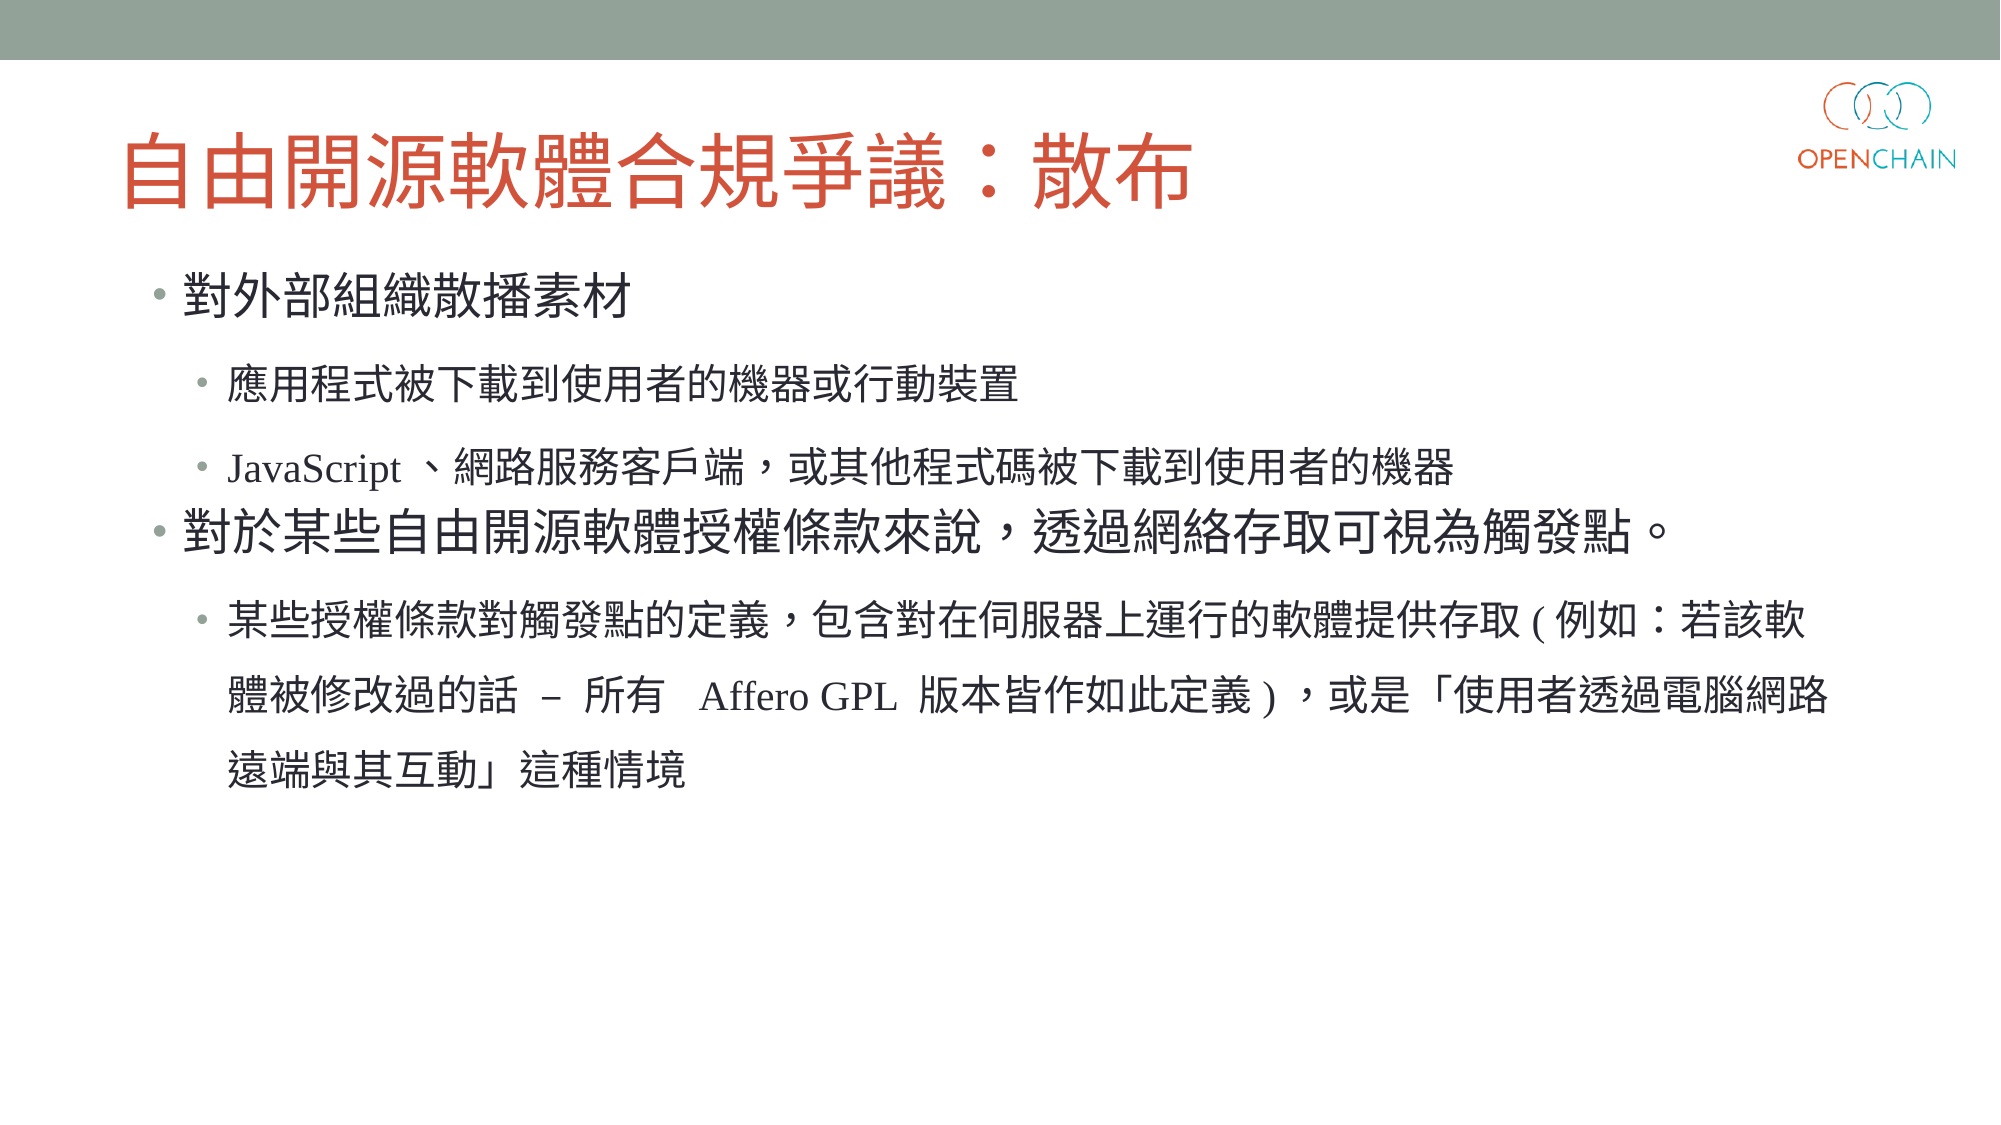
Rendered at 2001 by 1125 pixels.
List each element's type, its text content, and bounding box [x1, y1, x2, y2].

list 對外部組織散播素材 應用程式被下載到使用者的機器或行動裝置 JavaScript、網路服務客戶端，或其他程式碼被下載到使用者的機器 對於某些自由開源軟體授權條款來說，透過網絡存取可視為觸發點。 某些授權條款對觸發點的定義，包含對在伺服器上運行的軟體提供存取(例如：若該軟體被修改過的話 – 所有 Affero GPL 版本皆作如此定義)，或是「使用者透過電腦網路遠端與其互動」這種情境 [137, 256, 1863, 1059]
title 自由開源軟體合規爭議：散布 [99, 87, 1900, 250]
picture [1798, 82, 1955, 169]
